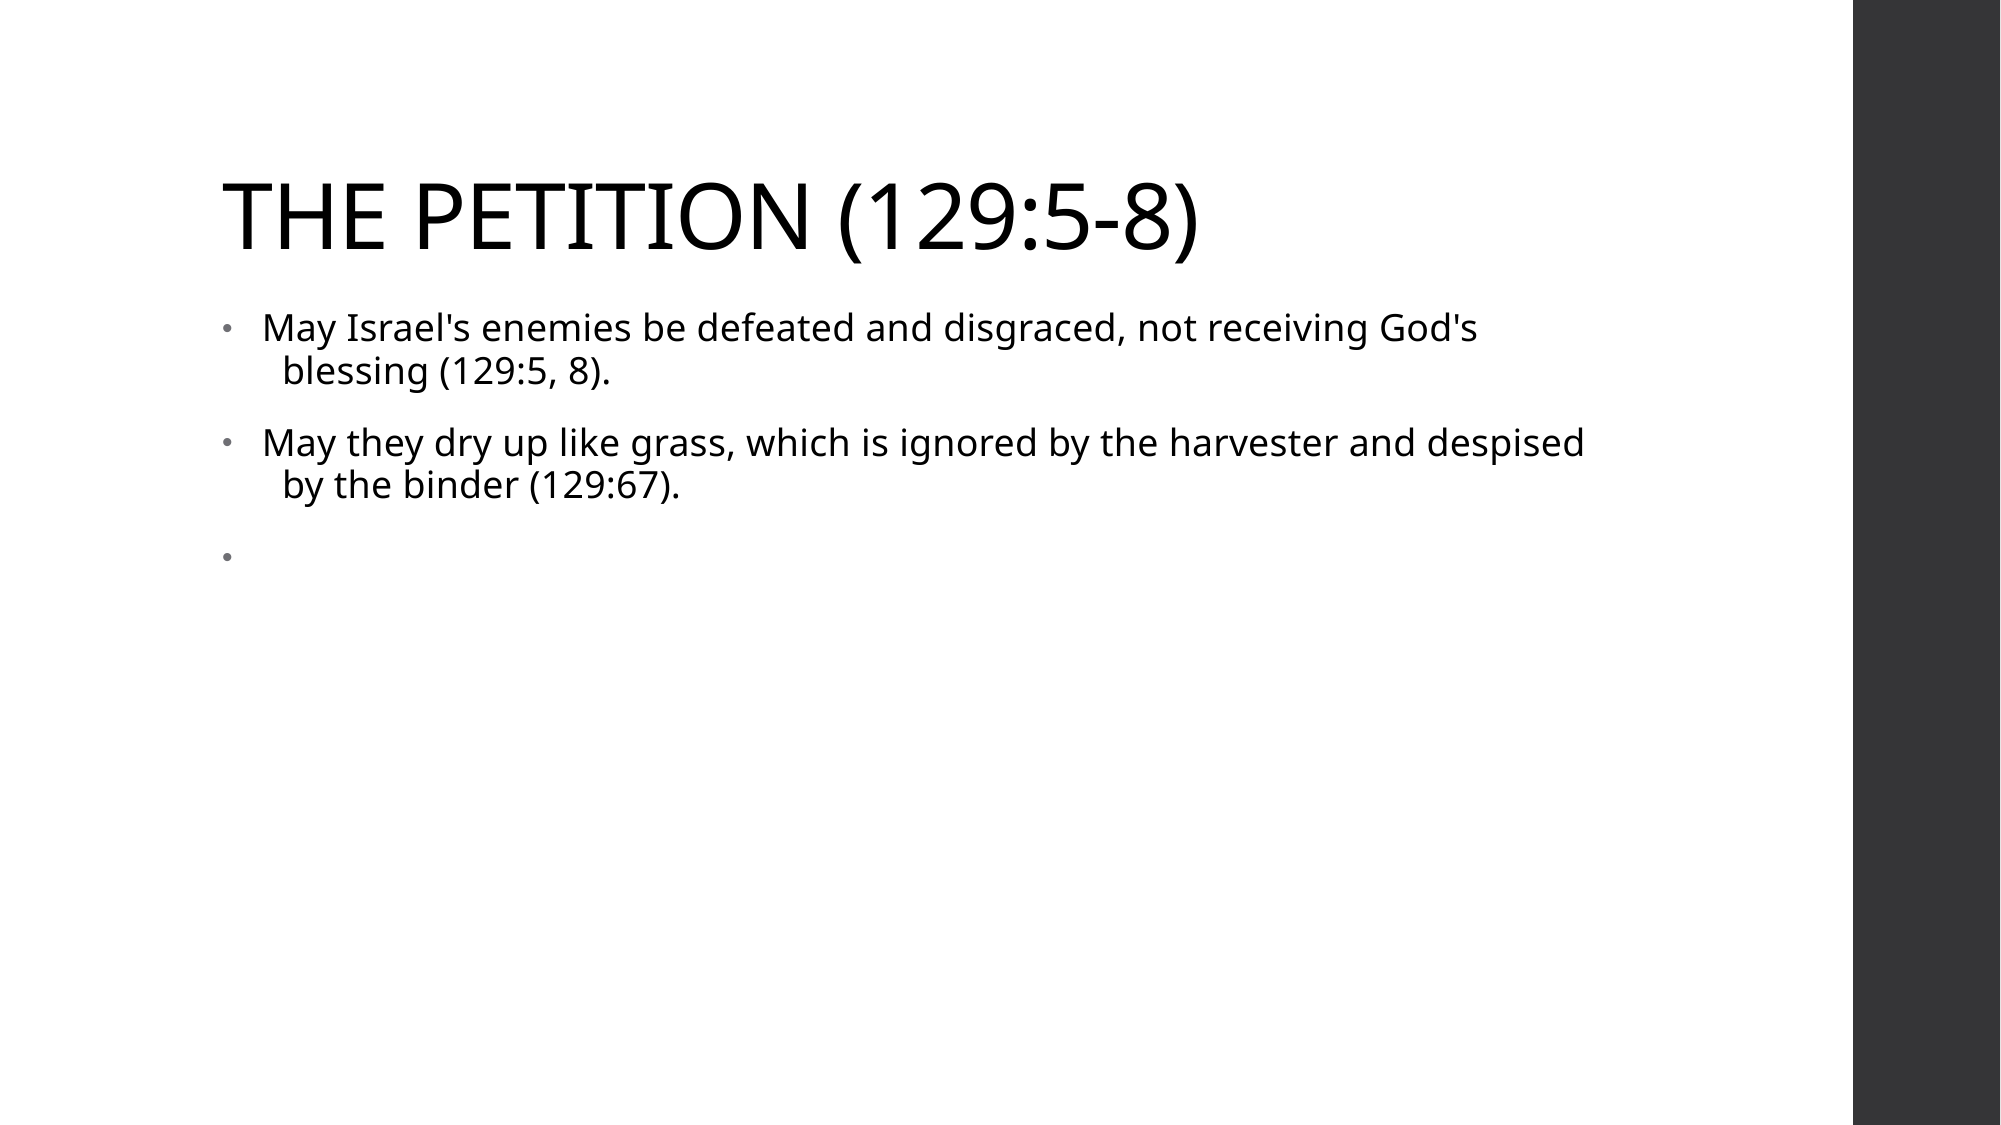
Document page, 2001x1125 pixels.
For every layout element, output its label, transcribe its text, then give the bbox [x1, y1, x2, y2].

list May Israel's enemies be defeated and disgraced, not receiving God's blessing (129:5, 8). May they dry up like grass, which is ignored by the harvester and despised by the binder (129:67). [206, 299, 1617, 1014]
title THE PETITION (129:5-8) [206, 60, 1797, 278]
